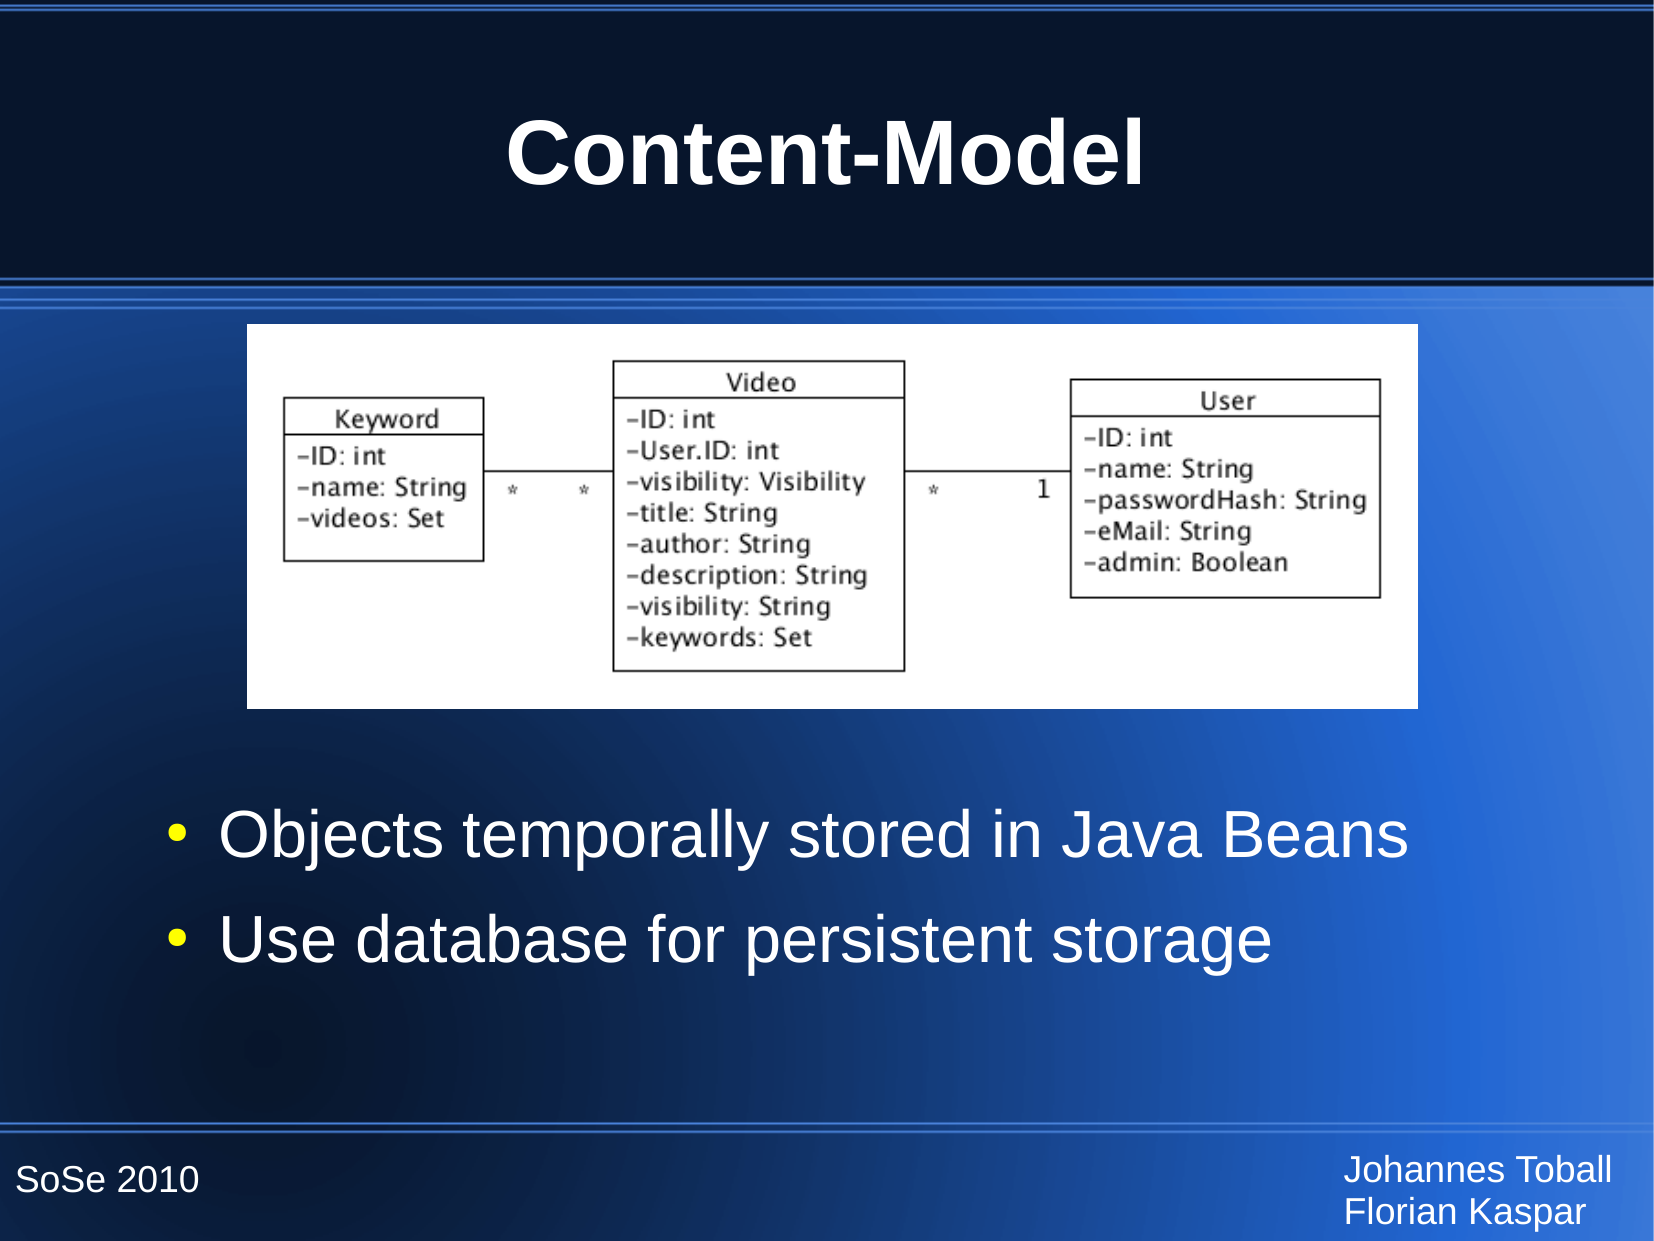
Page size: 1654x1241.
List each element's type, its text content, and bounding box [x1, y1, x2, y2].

picture [0, 0, 1654, 1241]
text_box Johannes Toball Florian Kaspar [1328, 1141, 1654, 1241]
list Objects temporally stored in Java Beans Use database for persistent storage [147, 797, 1536, 1004]
text_box SoSe 2010 [0, 1151, 325, 1209]
title Content-Model [82, 49, 1571, 257]
